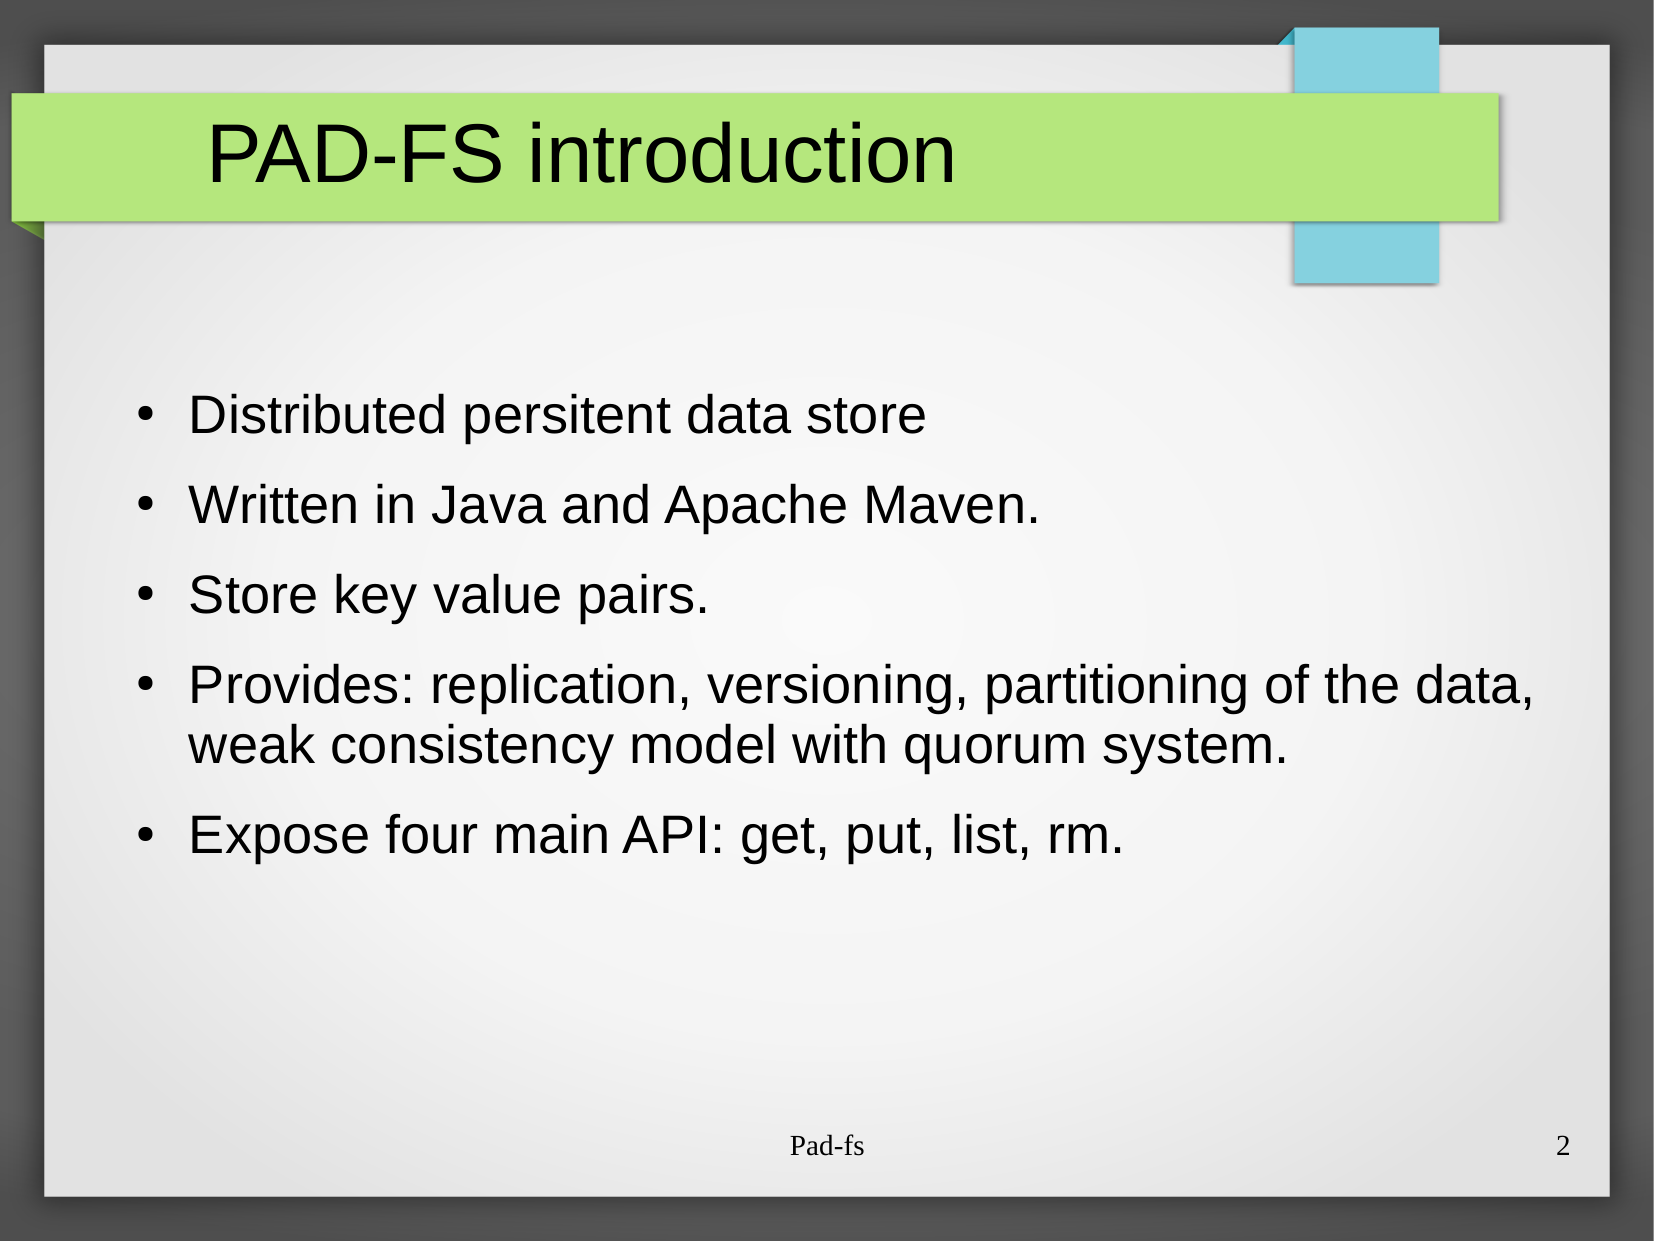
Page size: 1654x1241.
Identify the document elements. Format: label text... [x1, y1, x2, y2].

picture [0, 0, 1654, 1241]
list Distributed persitent data store Written in Java and Apache Maven. Store key value pairs. Provides: replication, versioning, partitioning of the data, weak consistency model with quorum system. Expose four main API: get, put, list, rm. [118, 384, 1607, 922]
title PAD-FS introduction [183, 82, 1654, 225]
